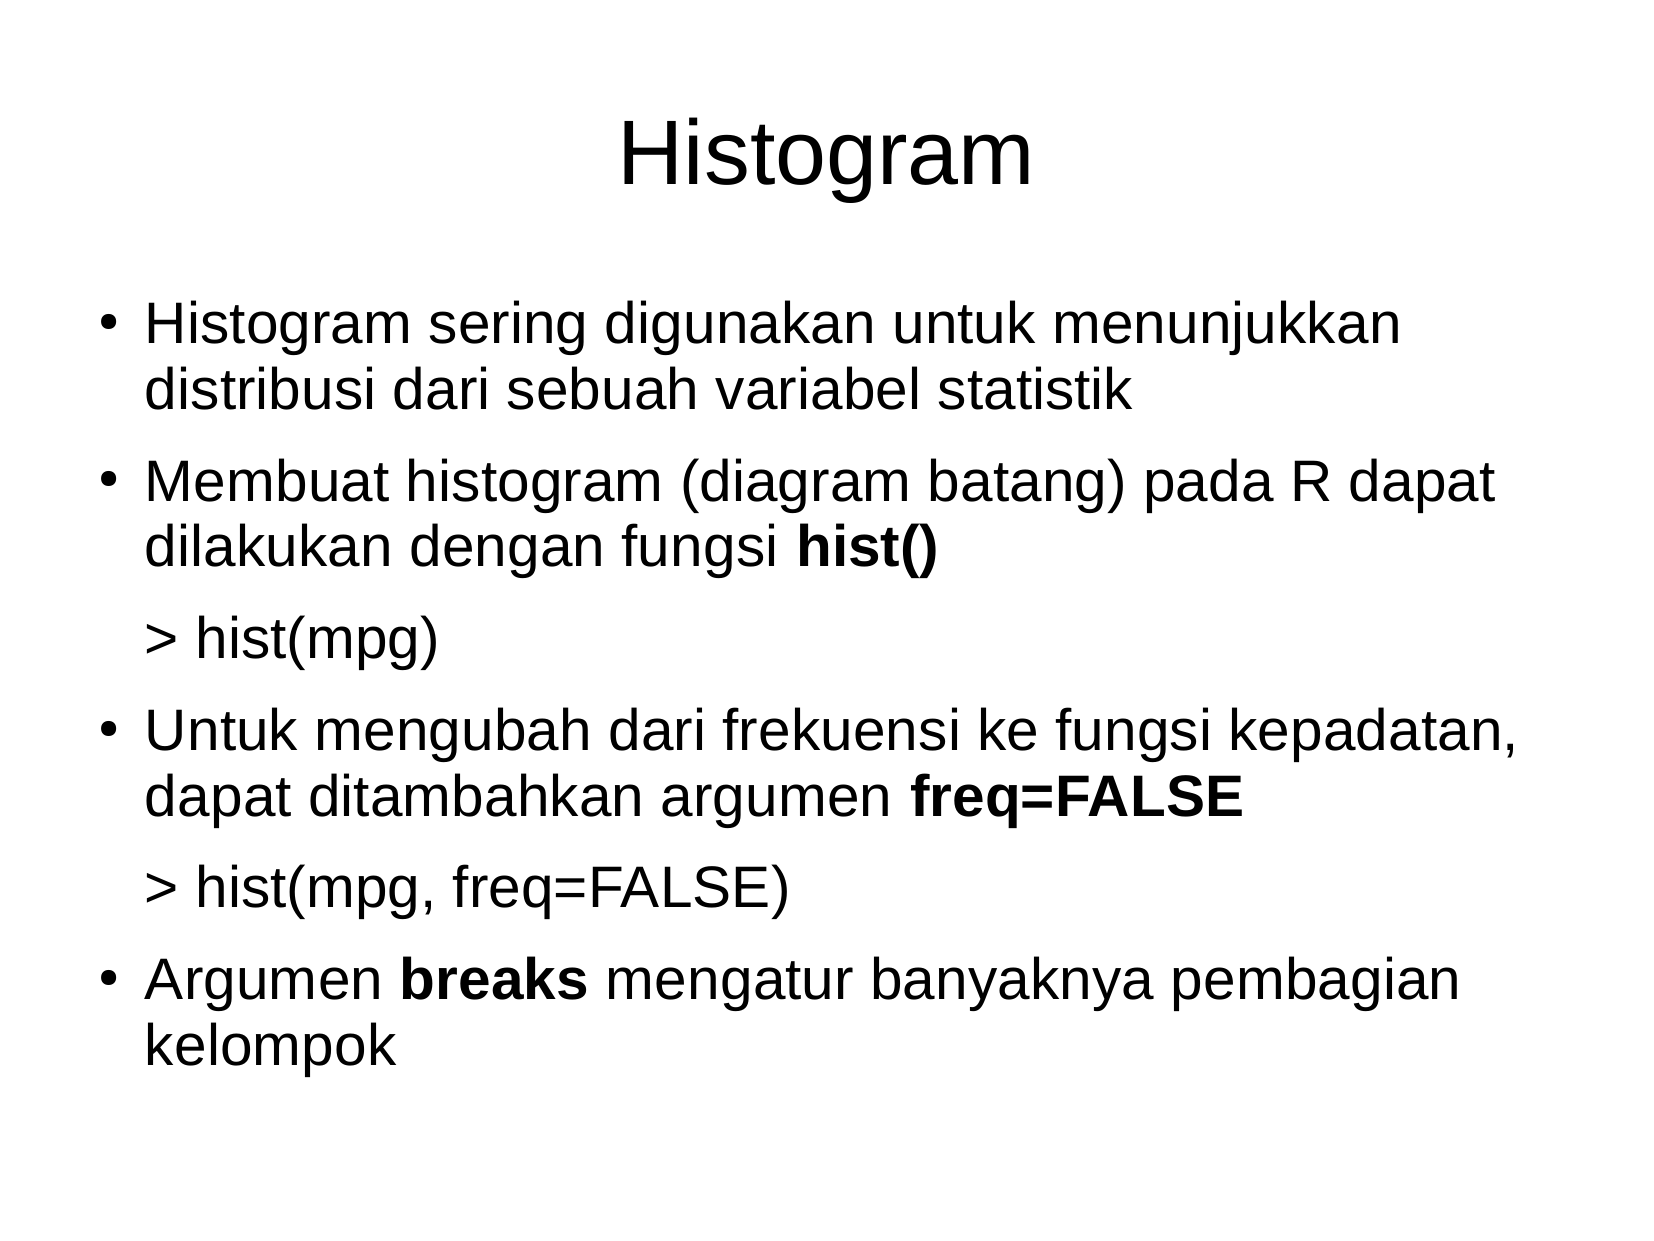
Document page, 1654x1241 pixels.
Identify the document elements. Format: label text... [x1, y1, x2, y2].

list Histogram sering digunakan untuk menunjukkan distribusi dari sebuah variabel statistik Membuat histogram (diagram batang) pada R dapat dilakukan dengan fungsi hist() > hist(mpg) Untuk mengubah dari frekuensi ke fungsi kepadatan, dapat ditambahkan argumen freq=FALSE > hist(mpg, freq=FALSE) Argumen breaks mengatur banyaknya pembagian kelompok [82, 290, 1571, 1096]
title Histogram [82, 49, 1571, 257]
